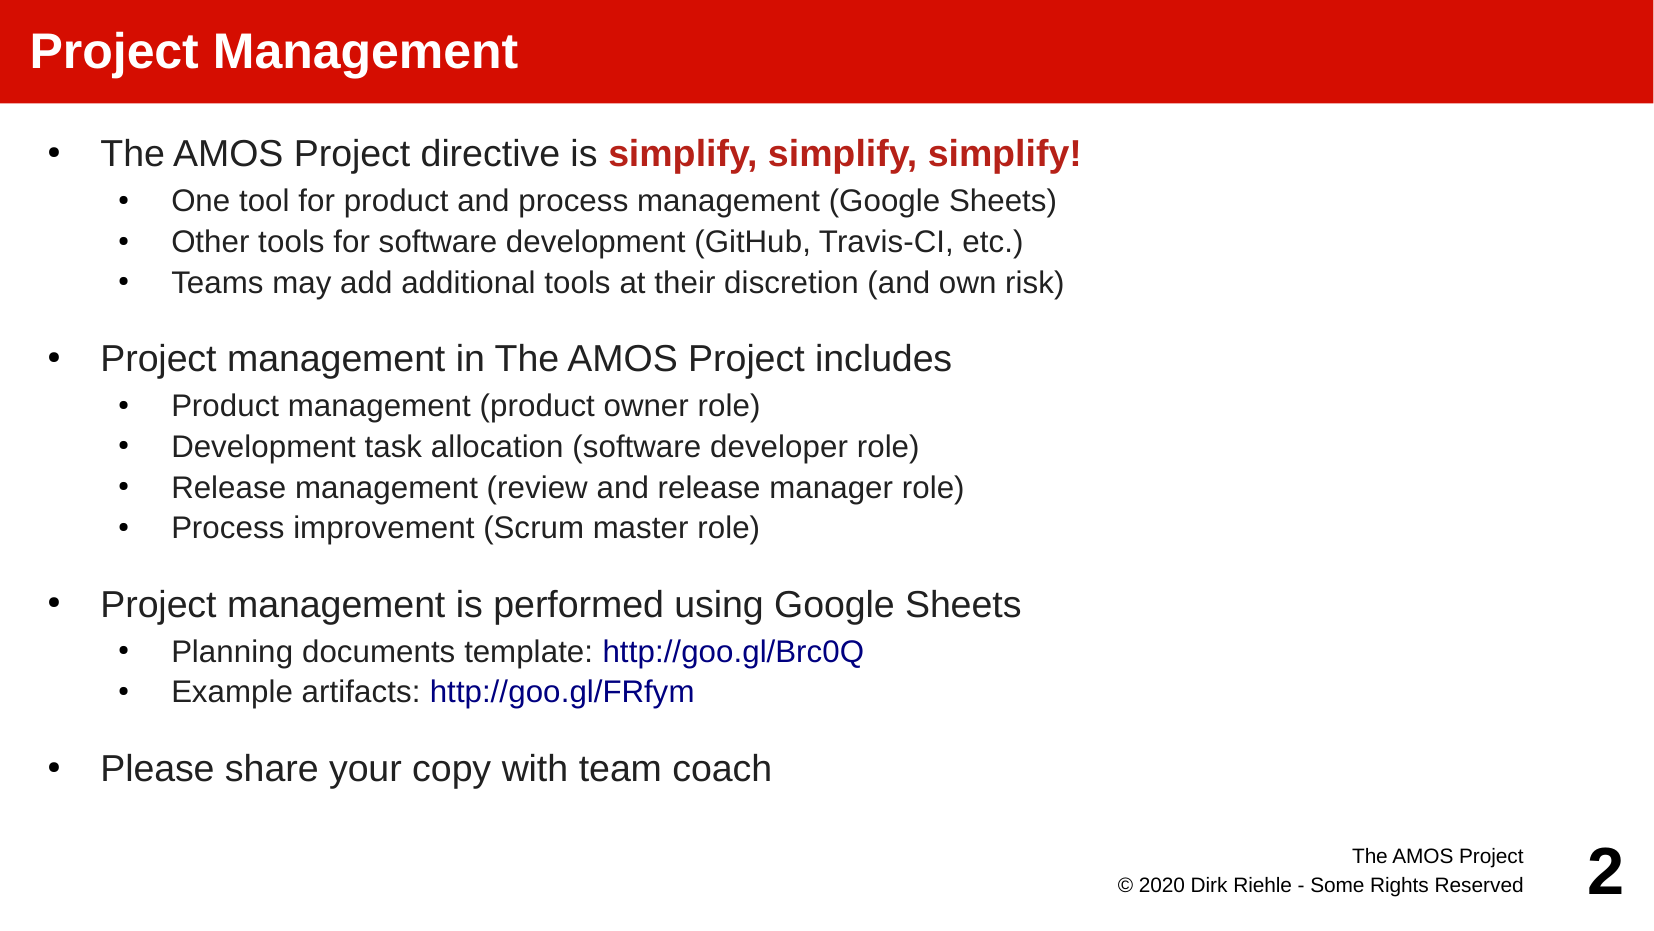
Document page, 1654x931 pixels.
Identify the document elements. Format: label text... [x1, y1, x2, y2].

list The AMOS Project directive is simplify, simplify, simplify! One tool for product and process management (Google Sheets) Other tools for software development (GitHub, Travis-CI, etc.) Teams may add additional tools at their discretion (and own risk) Project management in The AMOS Project includes Product management (product owner role) Development task allocation (software developer role) Release management (review and release manager role) Process improvement (Scrum master role) Project management is performed using Google Sheets Planning documents template: http://goo.gl/Brc0Q Example artifacts: http://goo.gl/FRfym Please share your copy with team coach [29, 132, 1625, 813]
title Project Management [0, 0, 1654, 104]
